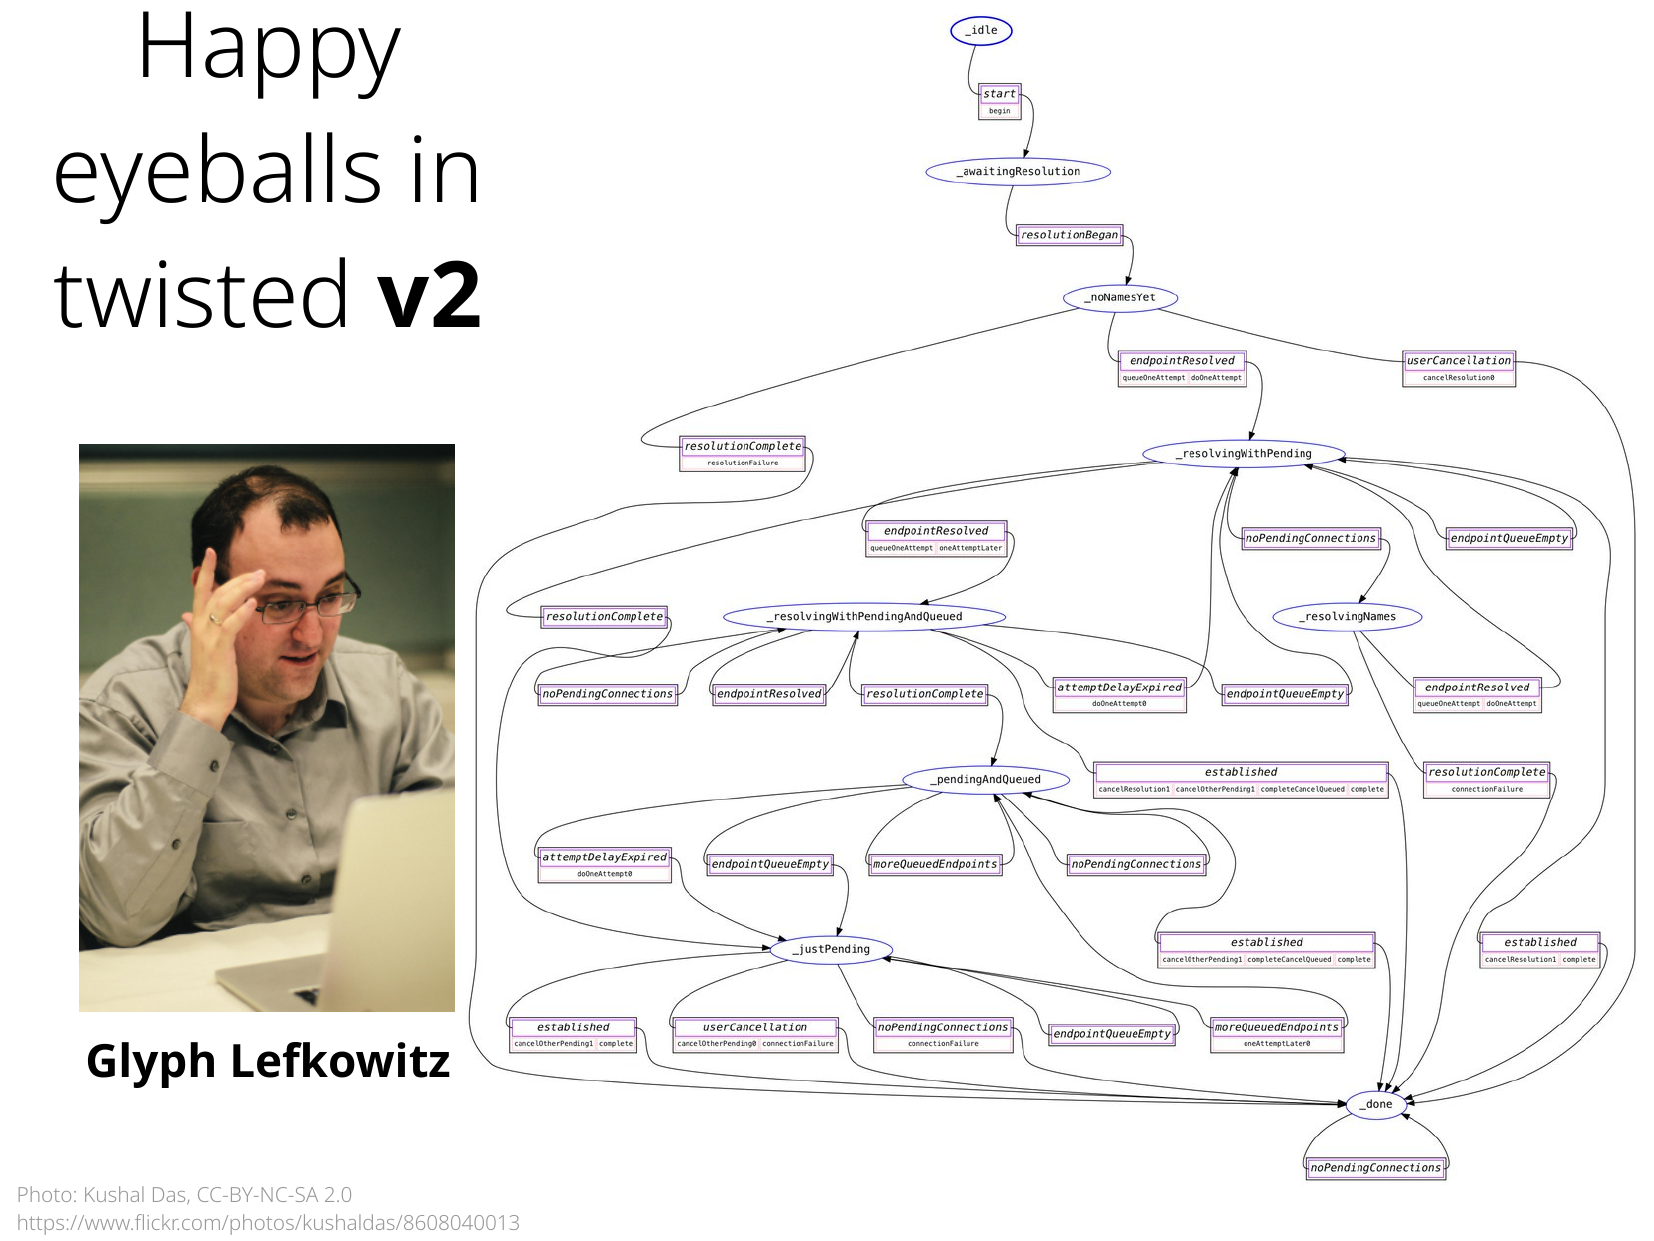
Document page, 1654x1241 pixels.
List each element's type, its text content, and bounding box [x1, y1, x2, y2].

picture [79, 444, 455, 1012]
text_box Photo: Kushal Das, CC-BY-NC-SA 2.0 https://www.flickr.com/photos/kushaldas/8608040013 [1, 1172, 718, 1238]
text_box Glyph Lefkowitz [70, 1021, 490, 1142]
title Happy eyeballs in twisted v2 [0, 0, 566, 516]
picture [466, 14, 1637, 1193]
